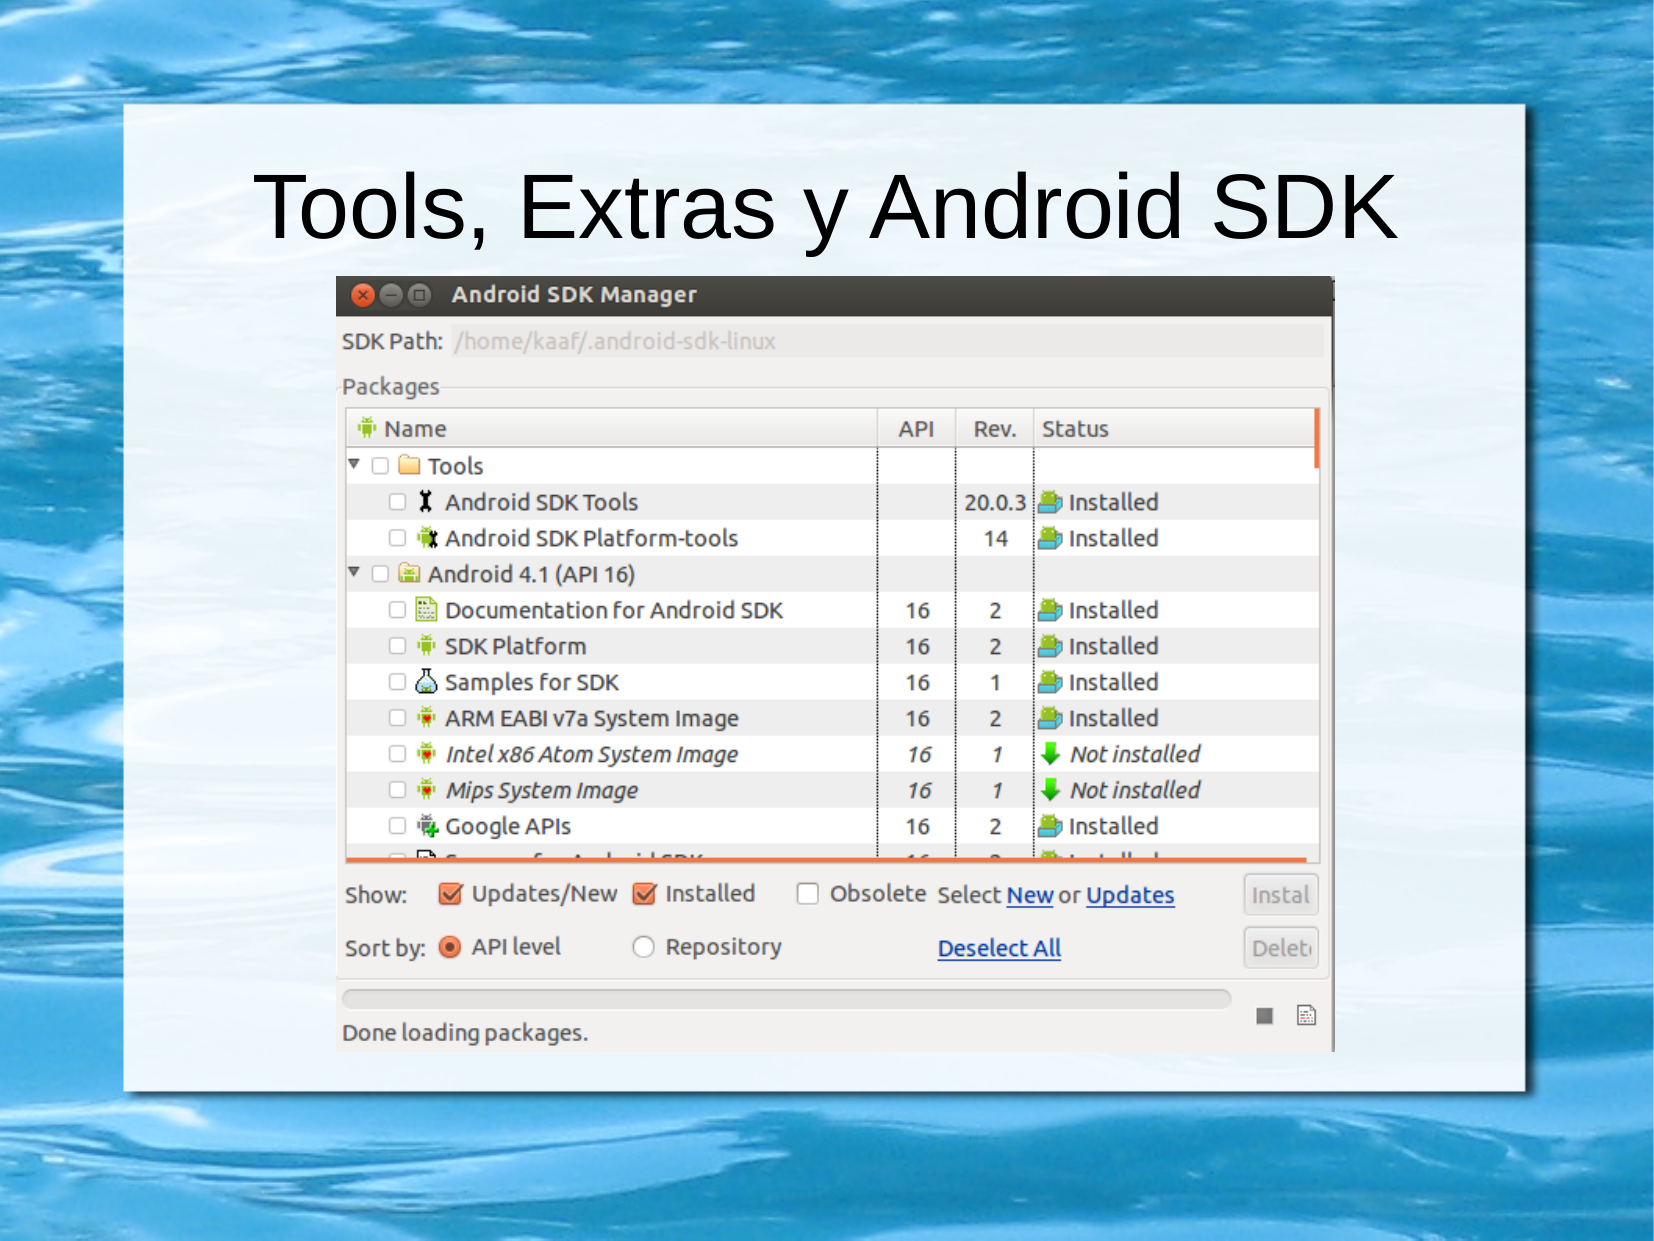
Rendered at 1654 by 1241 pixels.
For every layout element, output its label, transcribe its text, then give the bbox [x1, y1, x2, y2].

picture [0, 0, 1654, 1241]
title Tools, Extras y Android SDK [147, 118, 1506, 296]
